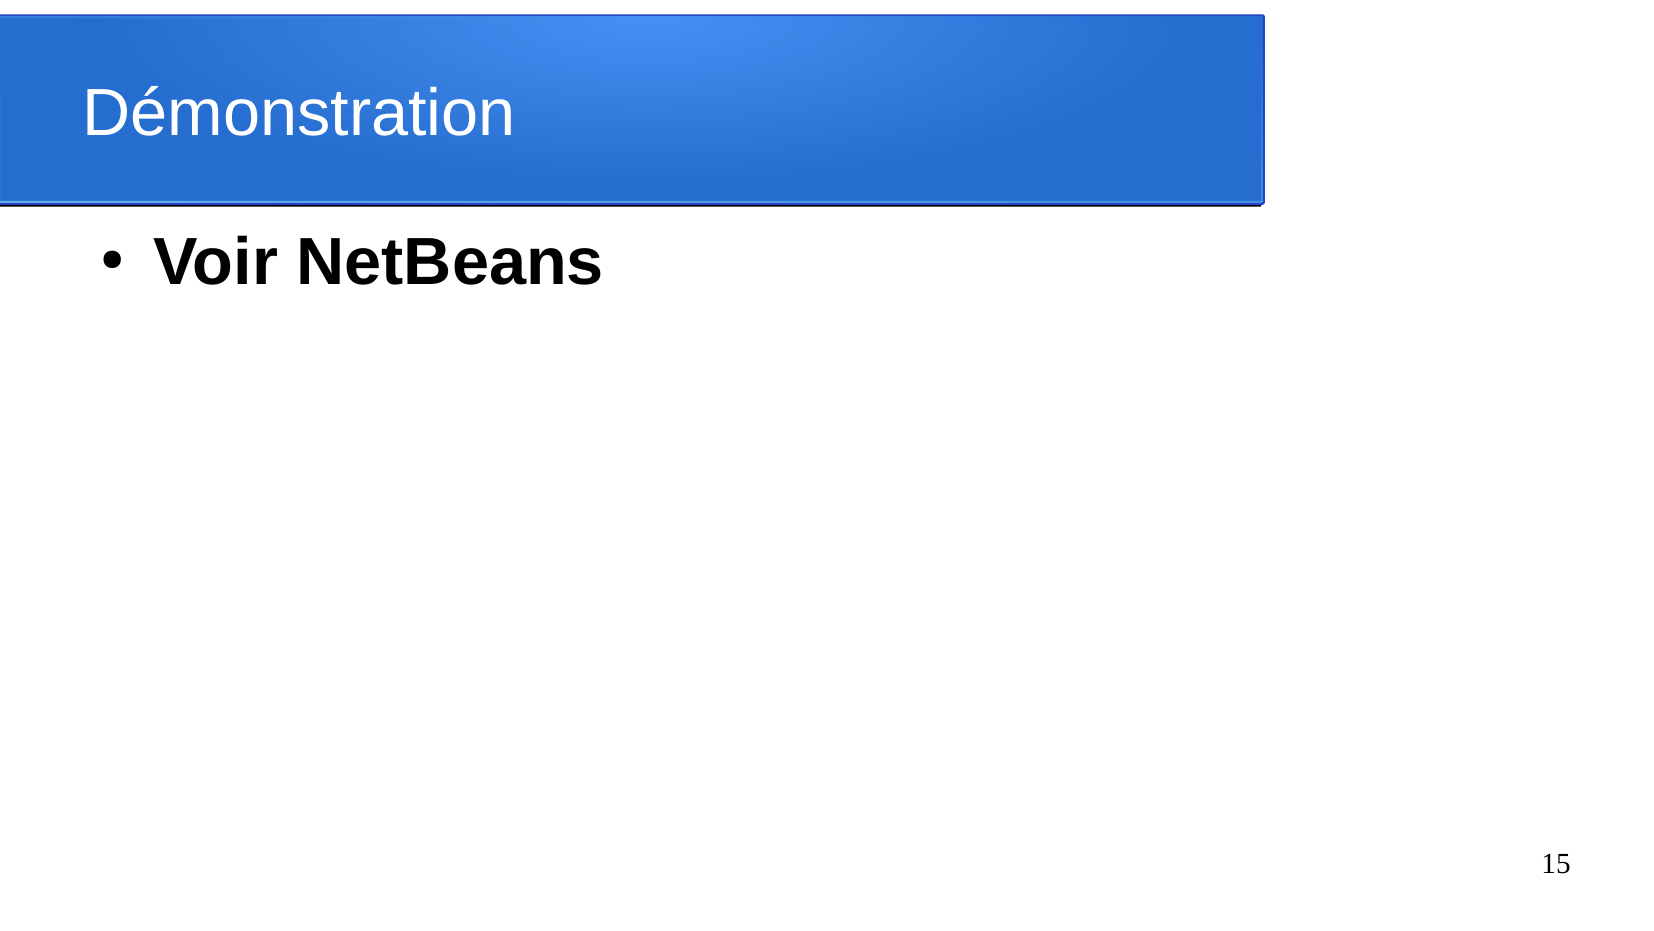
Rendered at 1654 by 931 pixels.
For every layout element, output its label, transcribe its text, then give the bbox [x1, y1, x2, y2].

title Démonstration [82, 35, 1235, 189]
list Voir NetBeans [82, 224, 1571, 764]
